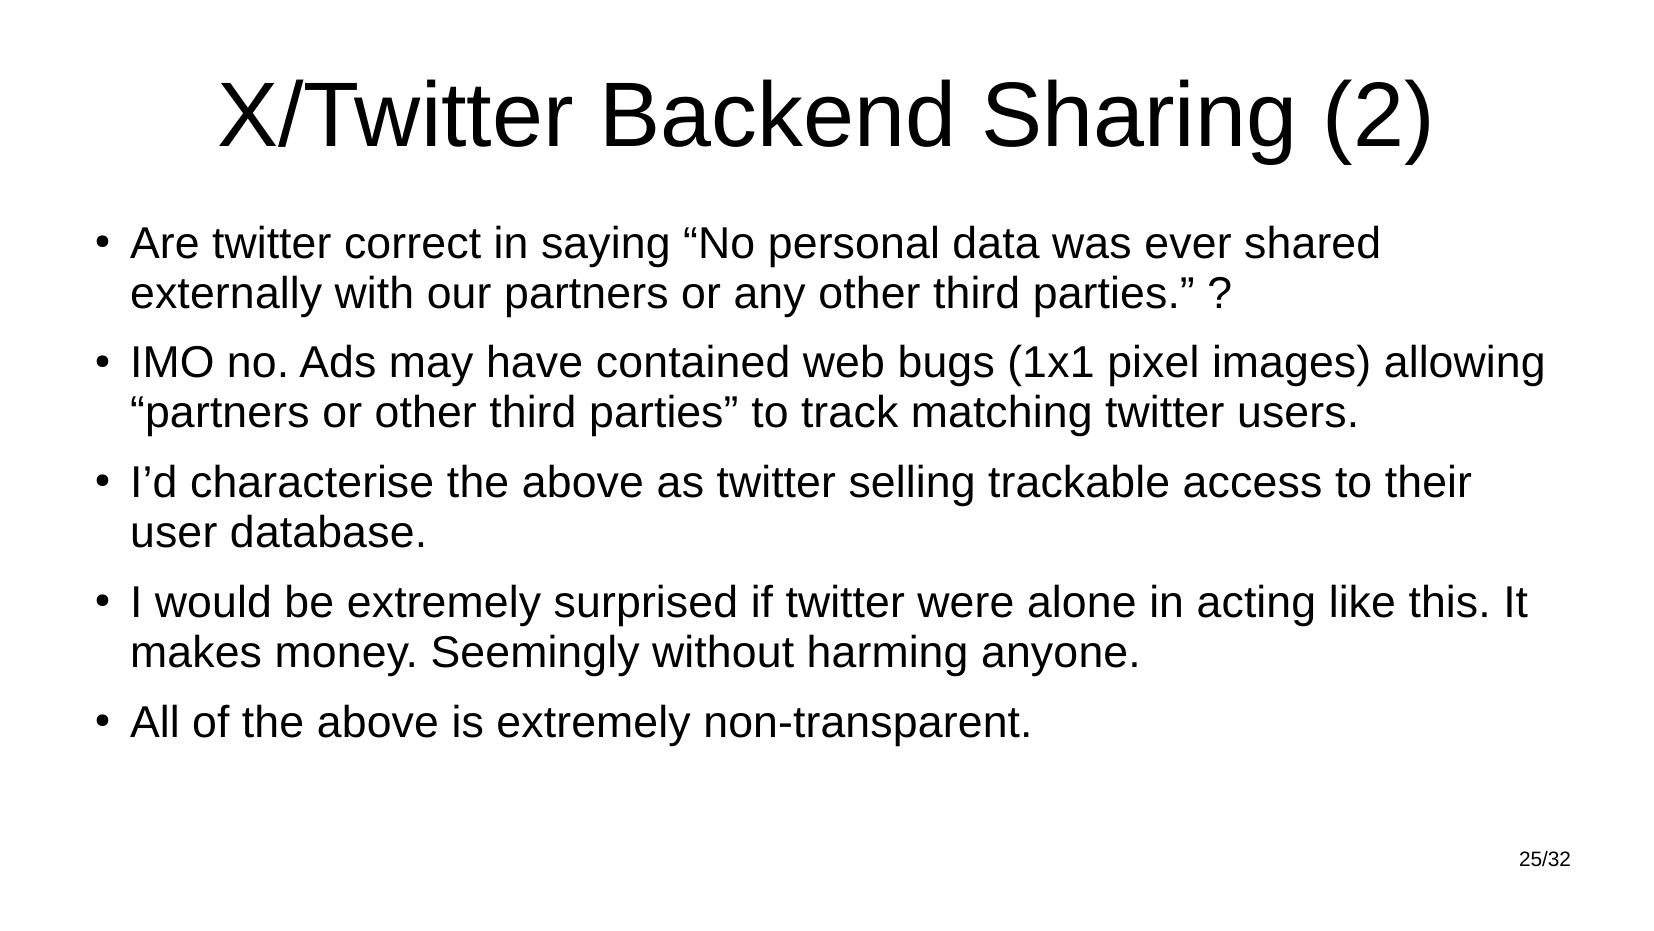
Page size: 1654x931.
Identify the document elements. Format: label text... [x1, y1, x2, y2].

title X/Twitter Backend Sharing (2) [82, 37, 1571, 193]
list Are twitter correct in saying “No personal data was ever shared externally with our partners or any other third parties.” ? IMO no. Ads may have contained web bugs (1x1 pixel images) allowing “partners or other third parties” to track matching twitter users. I’d characterise the above as twitter selling trackable access to their user database. I would be extremely surprised if twitter were alone in acting like this. It makes money. Seemingly without harming anyone. All of the above is extremely non-transparent. [82, 217, 1571, 758]
